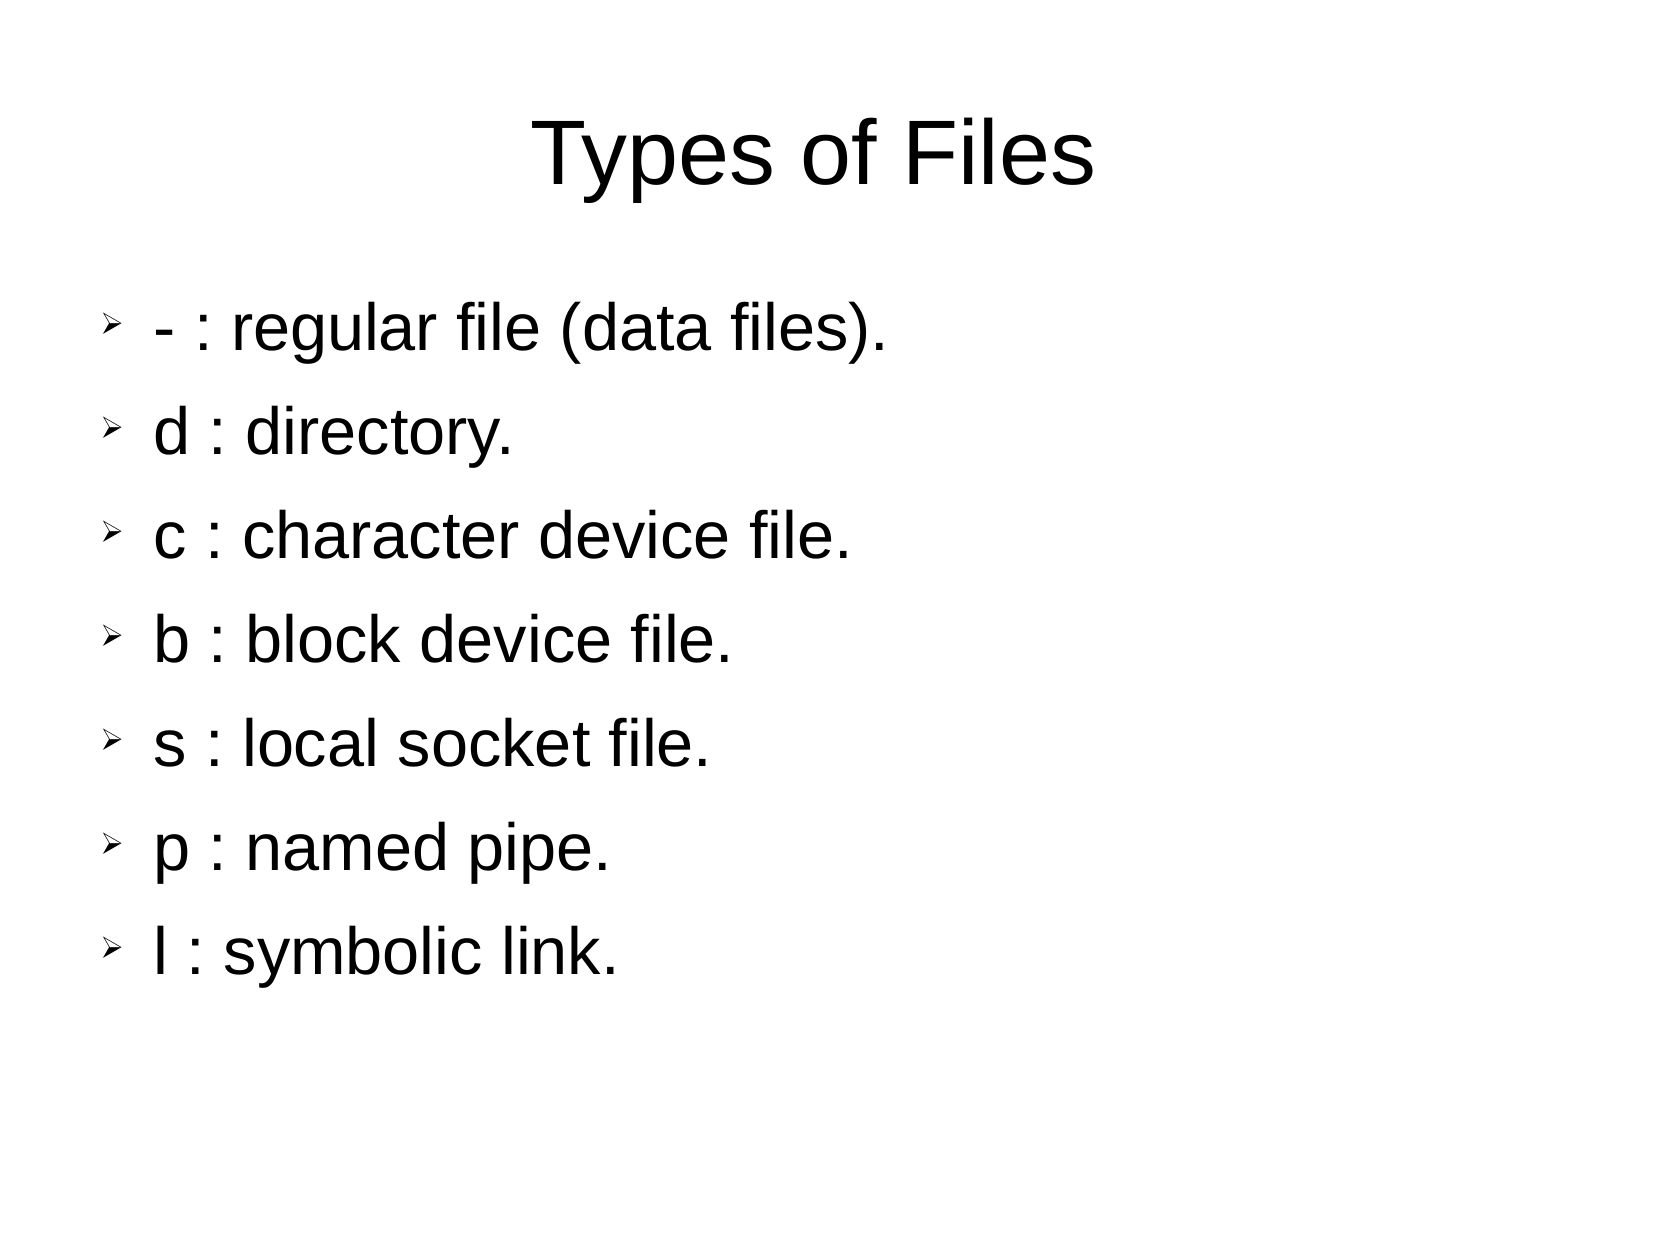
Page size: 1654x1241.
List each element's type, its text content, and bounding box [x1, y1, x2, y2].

list - : regular file (data files). d : directory. c : character device file. b : block device file. s : local socket file. p : named pipe. l : symbolic link. [82, 290, 1571, 1123]
title Types of Files [82, 49, 1571, 257]
